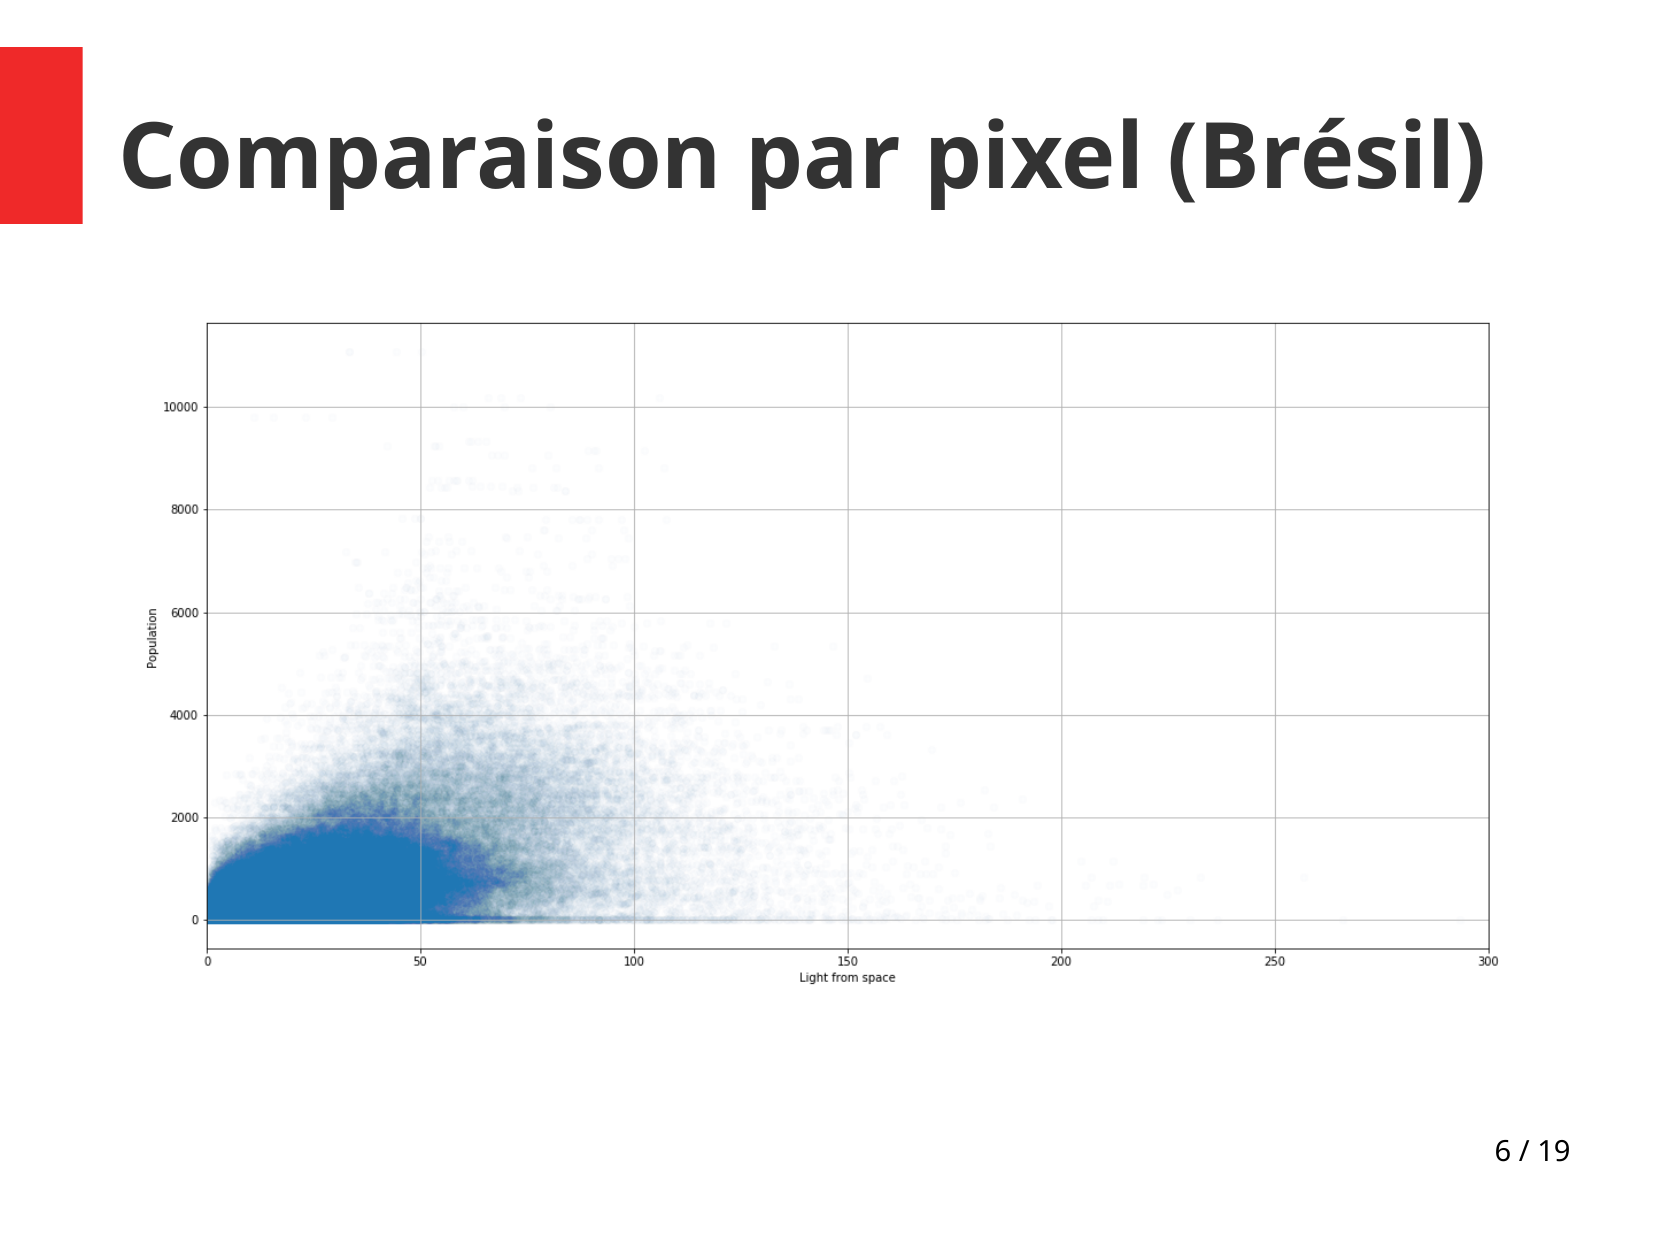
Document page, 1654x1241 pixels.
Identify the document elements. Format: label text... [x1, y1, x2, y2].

picture [0, 224, 1654, 1052]
title Comparaison par pixel (Brésil) [118, 49, 1571, 224]
